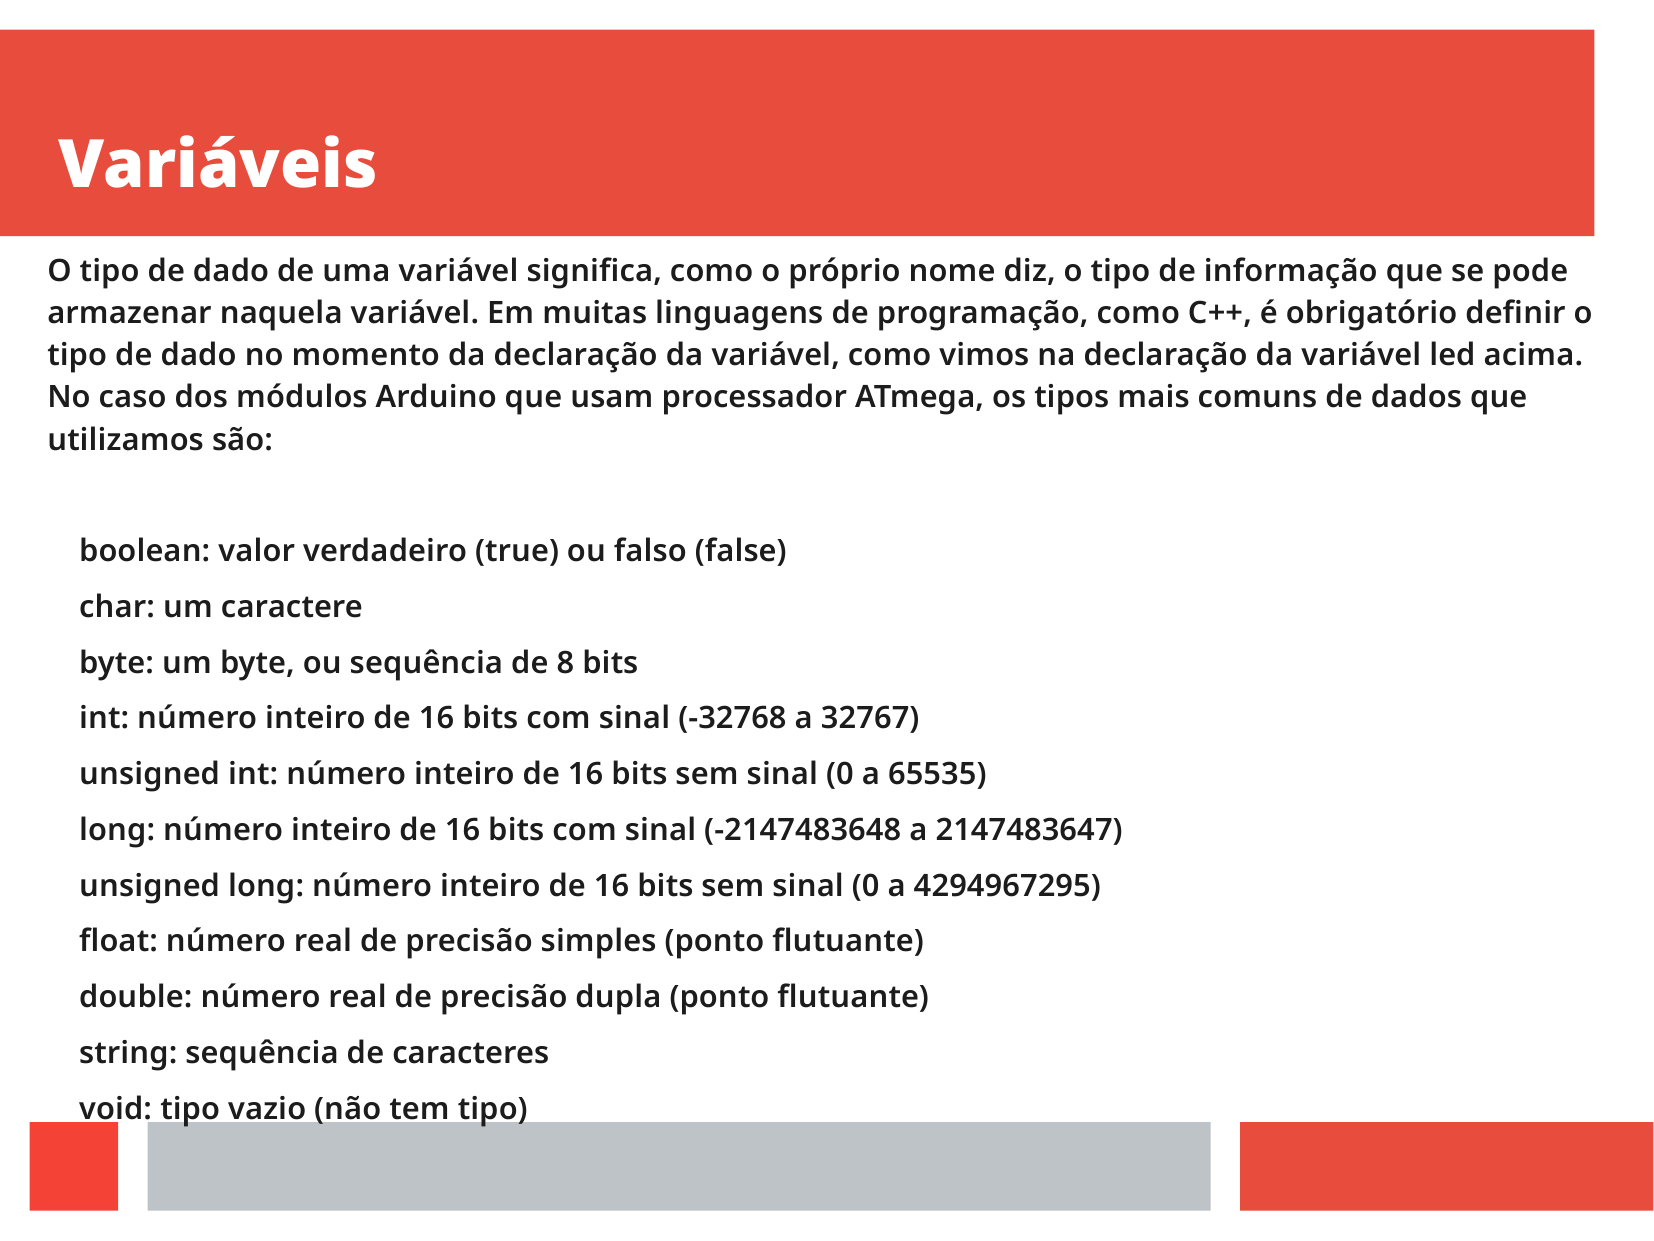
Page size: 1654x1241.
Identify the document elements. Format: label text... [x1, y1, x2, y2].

list O tipo de dado de uma variável significa, como o próprio nome diz, o tipo de informação que se pode armazenar naquela variável. Em muitas linguagens de programação, como C++, é obrigatório definir o tipo de dado no momento da declaração da variável, como vimos na declaração da variável led acima. No caso dos módulos Arduino que usam processador ATmega, os tipos mais comuns de dados que utilizamos são: boolean: valor verdadeiro (true) ou falso (false) char: um caractere byte: um byte, ou sequência de 8 bits int: número inteiro de 16 bits com sinal (-32768 a 32767) unsigned int: número inteiro de 16 bits sem sinal (0 a 65535) long: número inteiro de 16 bits com sinal (-2147483648 a 2147483647) unsigned long: número inteiro de 16 bits sem sinal (0 a 4294967295) float: número real de precisão simples (ponto flutuante) double: número real de precisão dupla (ponto flutuante) string: sequência de caracteres void: tipo vazio (não tem tipo) [47, 248, 1630, 1134]
title Variáveis [59, 59, 1595, 207]
